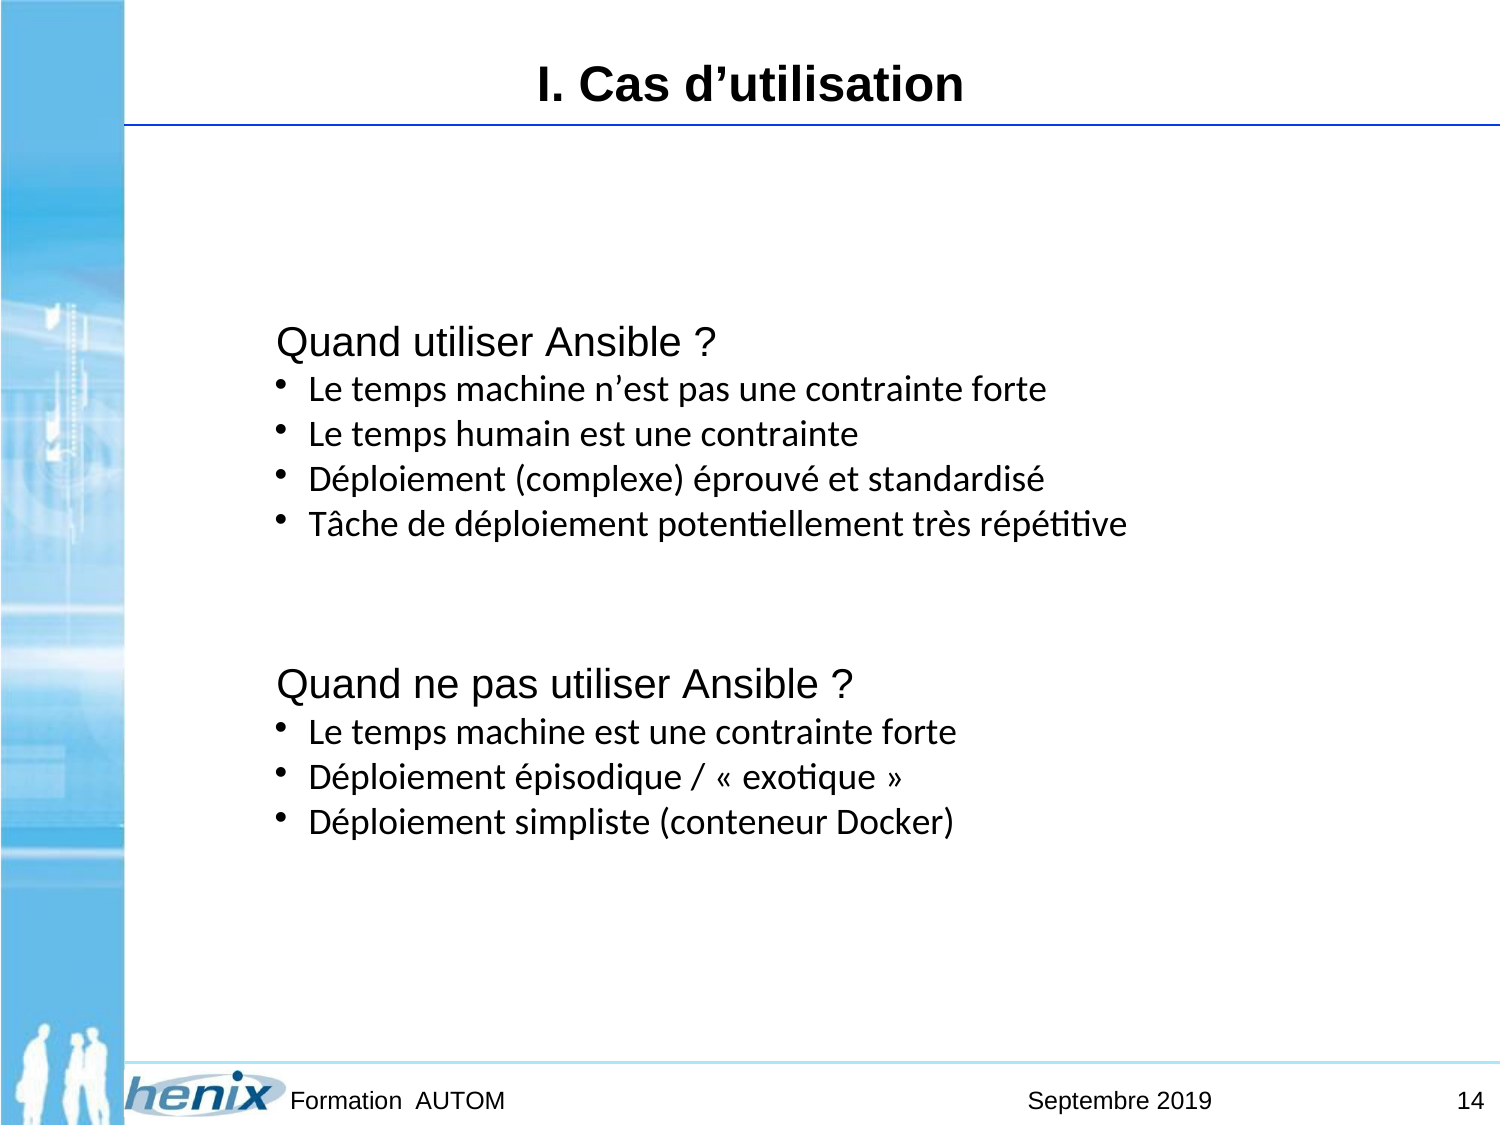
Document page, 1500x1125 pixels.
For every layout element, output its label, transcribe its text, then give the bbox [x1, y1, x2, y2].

text_box I. Cas d’utilisation [138, 50, 1363, 112]
text_box Formation AUTOM [288, 1084, 507, 1115]
text_box [123, 1070, 287, 1117]
text_box <numéro> [1452, 1084, 1490, 1115]
picture [0, 0, 126, 1125]
text_box Quand ne pas utiliser Ansible ? Le temps machine est une contrainte forte Déploiement épisodique / « exotique » Déploiement simpliste (conteneur Docker) [259, 649, 1182, 850]
text_box Septembre 2019 [1025, 1084, 1241, 1115]
text_box Quand utiliser Ansible ? Le temps machine n’est pas une contrainte forte Le temps humain est une contrainte Déploiement (complexe) éprouvé et standardisé Tâche de déploiement potentiellement très répétitive [259, 306, 1371, 552]
